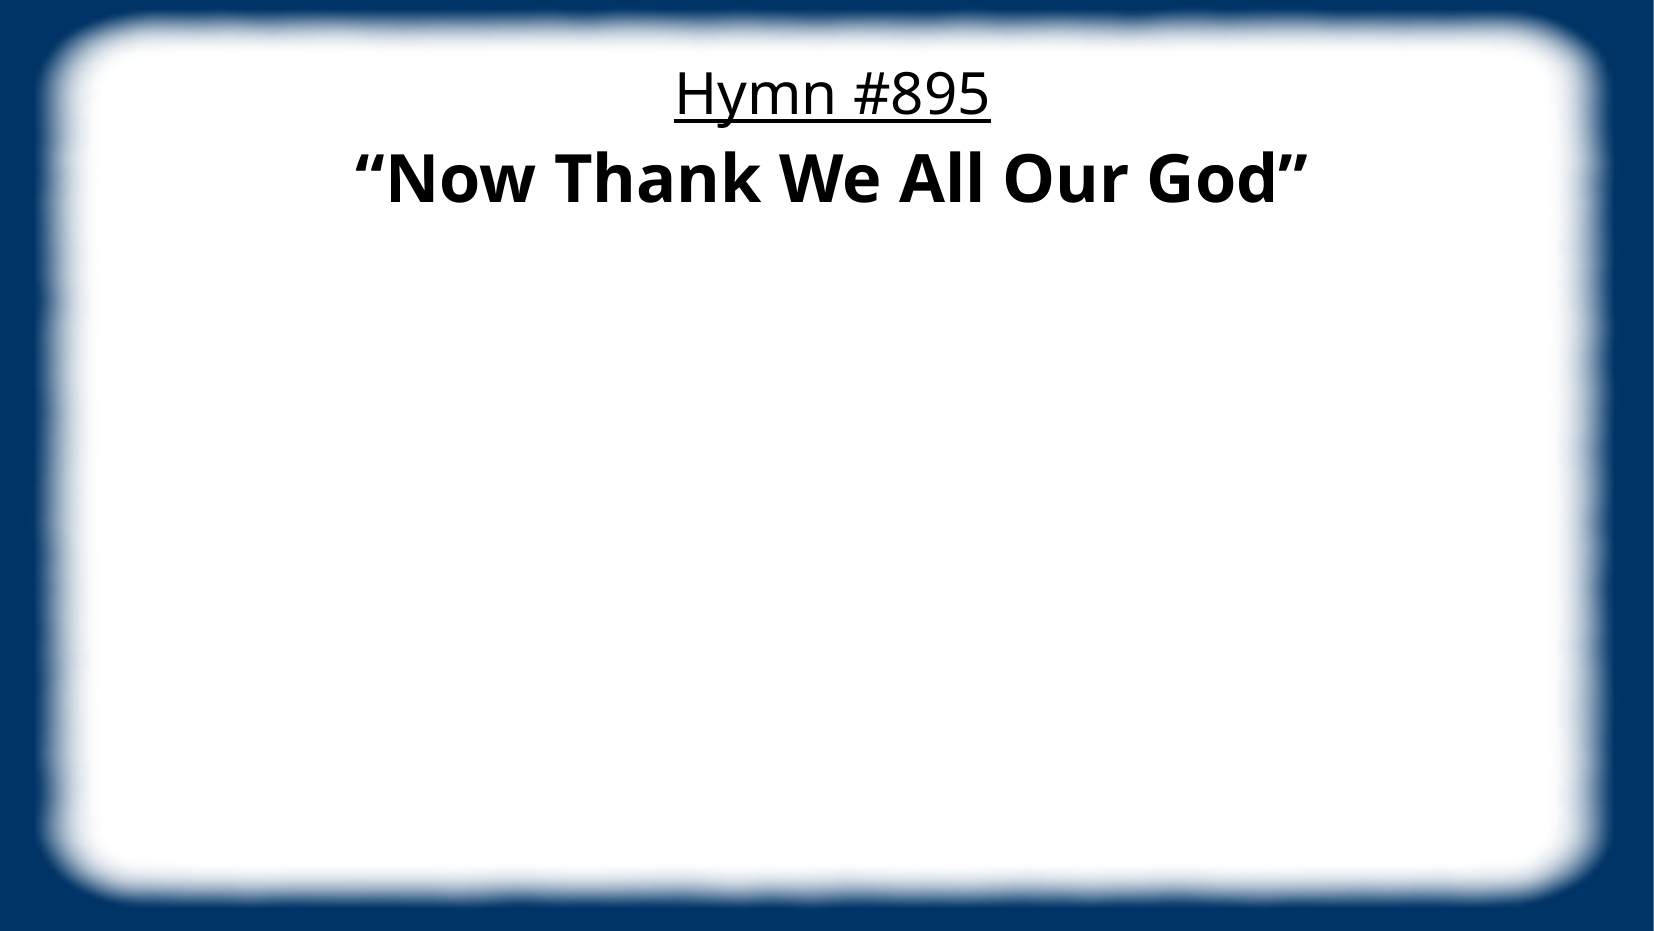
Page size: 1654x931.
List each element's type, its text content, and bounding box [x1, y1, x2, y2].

picture [0, 0, 1654, 931]
text_box Hymn #895 “Now Thank We All Our God” [75, 45, 1591, 226]
